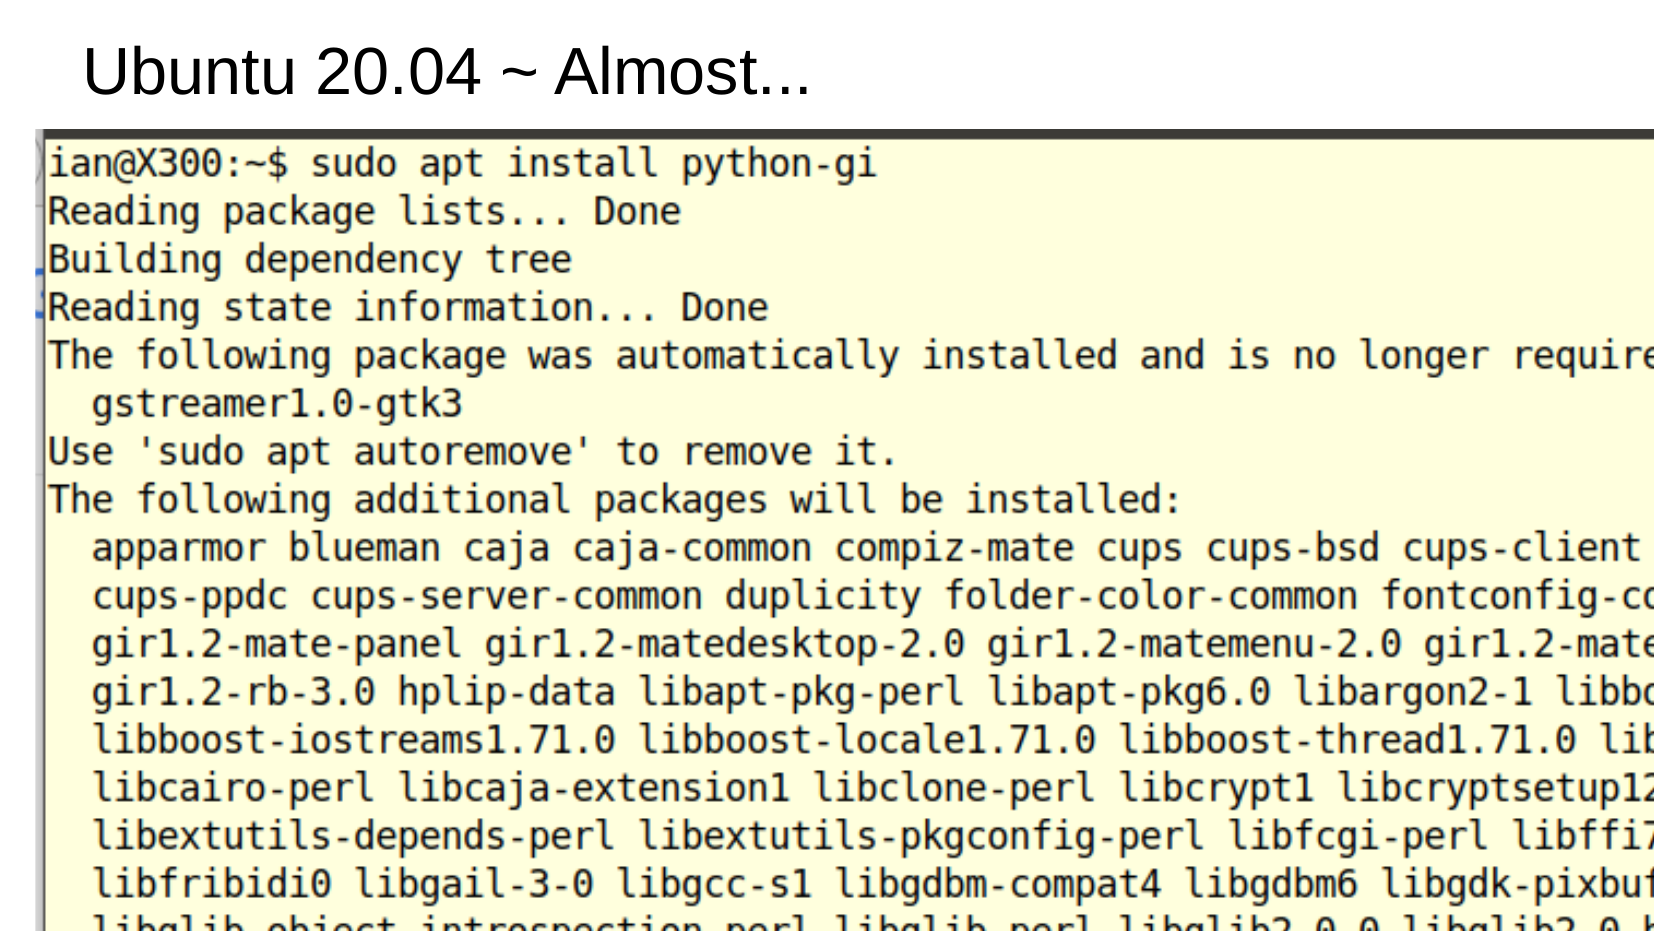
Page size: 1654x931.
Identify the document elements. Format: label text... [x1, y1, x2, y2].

picture [35, 129, 1654, 931]
title Ubuntu 20.04 ~ Almost... [82, 34, 1571, 110]
